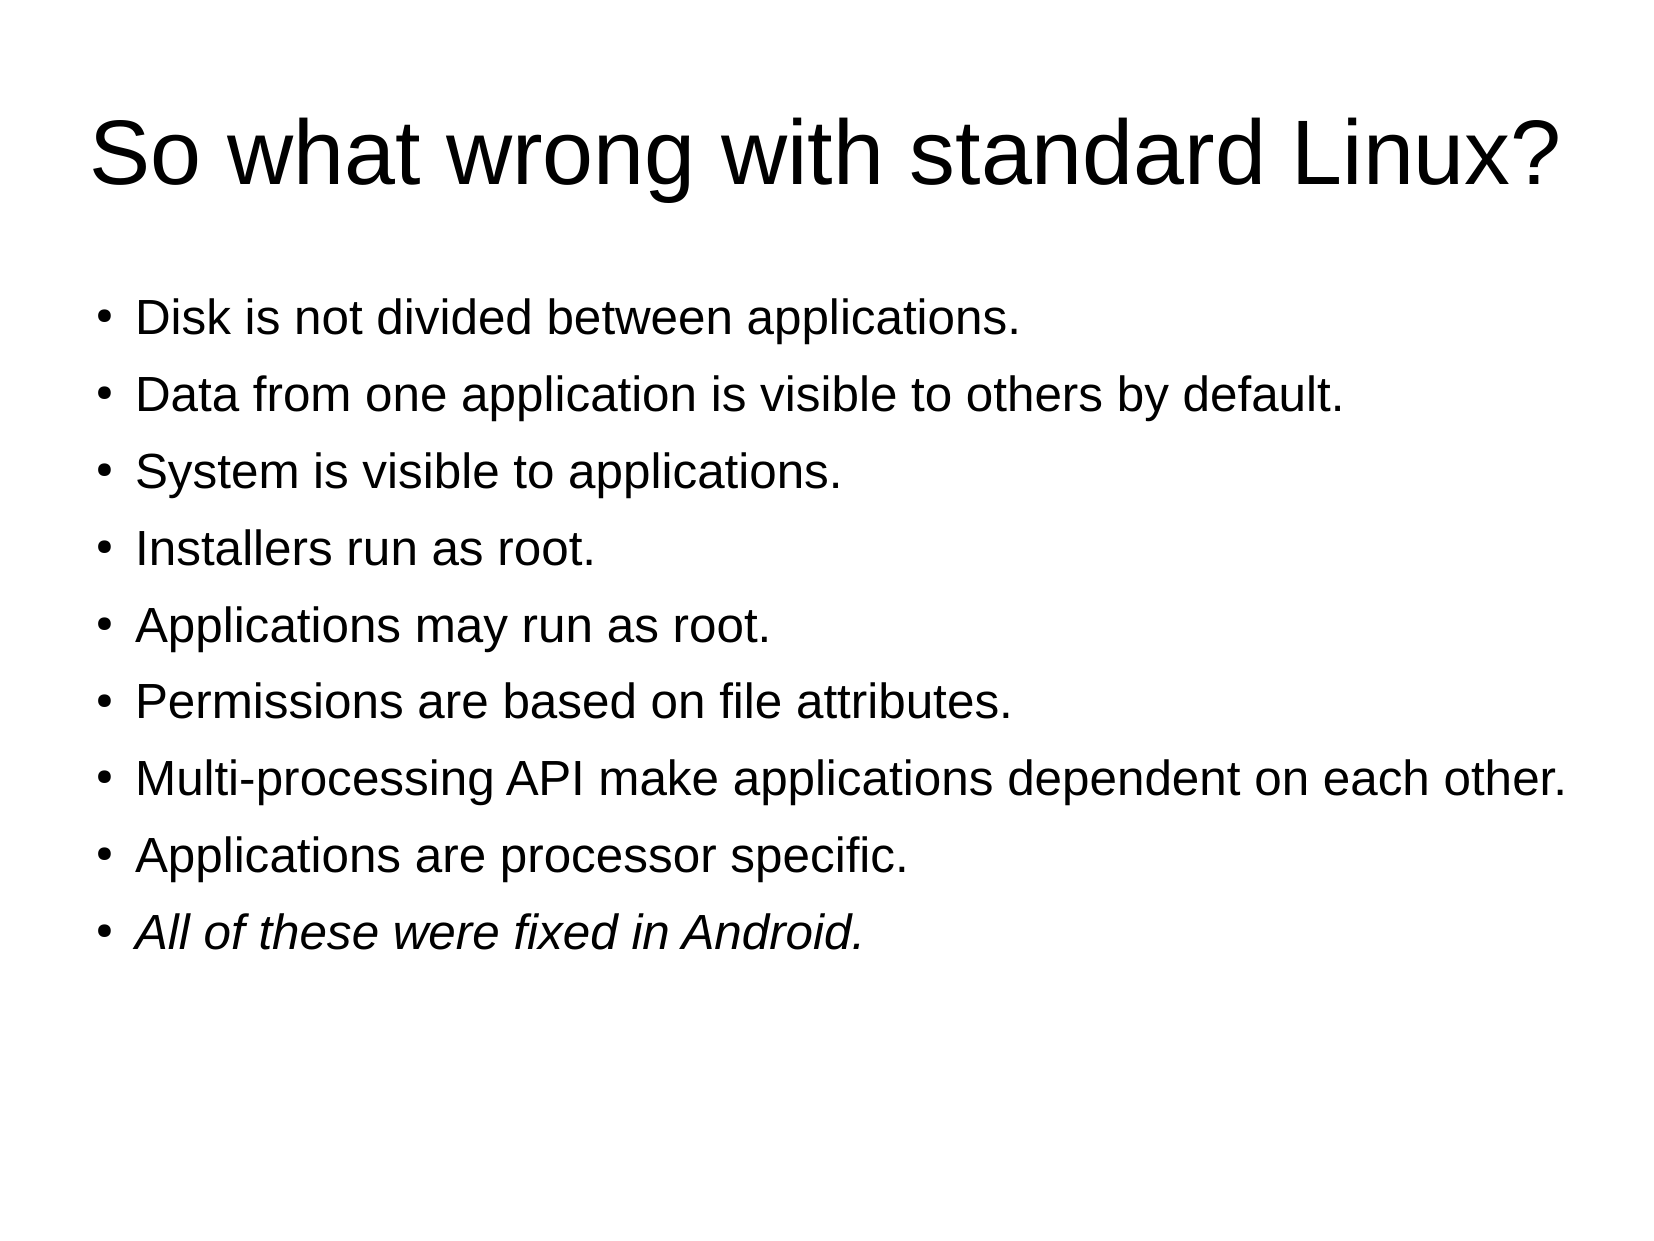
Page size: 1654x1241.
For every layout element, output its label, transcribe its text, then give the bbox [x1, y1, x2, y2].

title So what wrong with standard Linux? [82, 49, 1571, 257]
list Disk is not divided between applications. Data from one application is visible to others by default. System is visible to applications. Installers run as root. Applications may run as root. Permissions are based on file attributes. Multi-processing API make applications dependent on each other. Applications are processor specific. All of these were fixed in Android. [82, 290, 1571, 1010]
